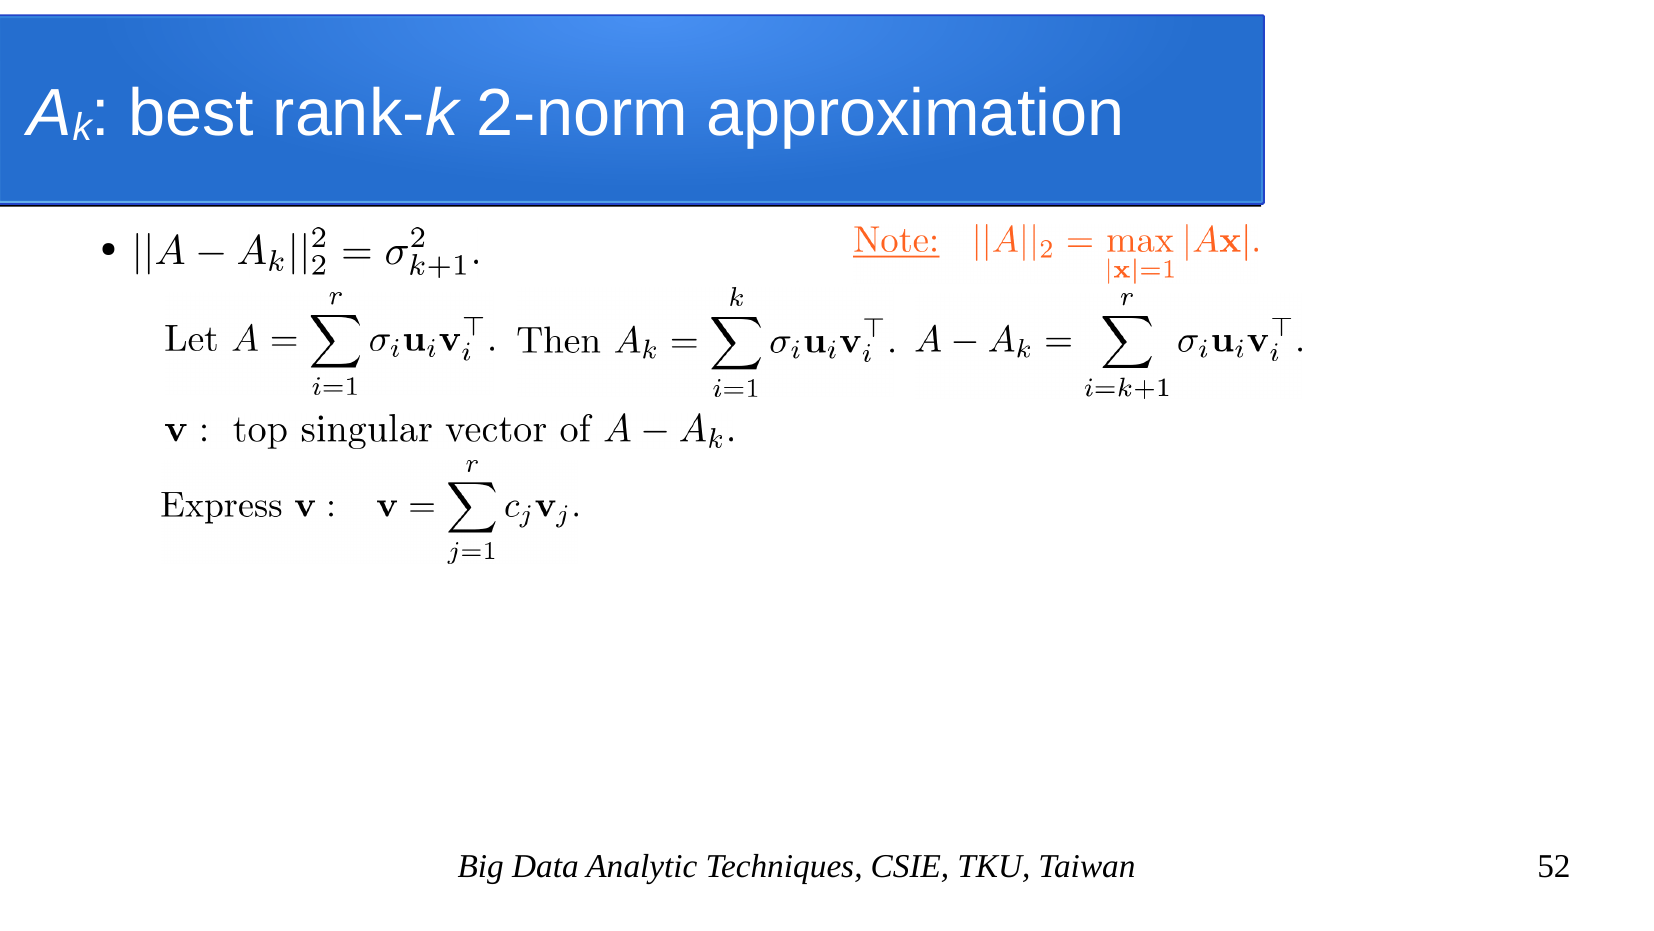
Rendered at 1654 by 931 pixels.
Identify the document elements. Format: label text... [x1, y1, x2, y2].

picture [136, 227, 478, 278]
picture [161, 460, 578, 564]
picture [517, 287, 894, 397]
picture [165, 292, 494, 395]
title Ak: best rank-k 2-norm approximation [27, 35, 1269, 189]
list [82, 224, 1571, 764]
picture [915, 293, 1302, 399]
picture [165, 413, 733, 449]
picture [853, 224, 1258, 284]
